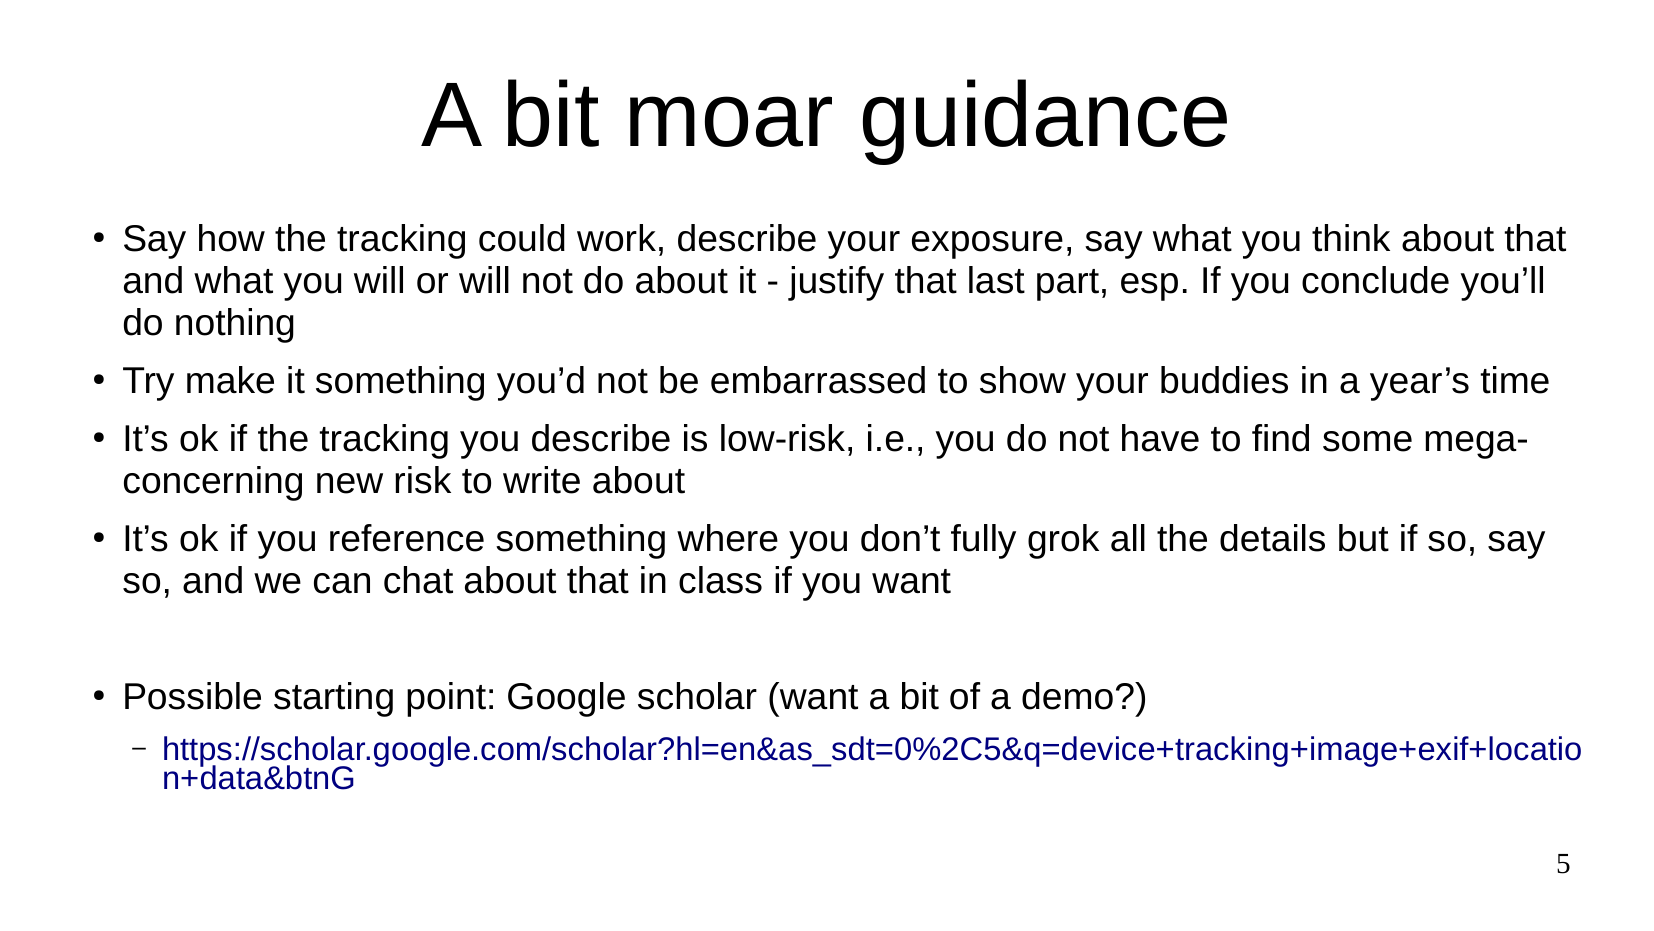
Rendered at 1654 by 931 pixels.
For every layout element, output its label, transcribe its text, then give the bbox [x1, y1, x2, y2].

list Say how the tracking could work, describe your exposure, say what you think about that and what you will or will not do about it - justify that last part, esp. If you conclude you’ll do nothing Try make it something you’d not be embarrassed to show your buddies in a year’s time It’s ok if the tracking you describe is low-risk, i.e., you do not have to find some mega-concerning new risk to write about It’s ok if you reference something where you don’t fully grok all the details but if so, say so, and we can chat about that in class if you want Possible starting point: Google scholar (want a bit of a demo?) https://scholar.google.com/scholar?hl=en&as_sdt=0%2C5&q=device+tracking+image+exif+location+data&btnG [82, 217, 1571, 857]
title A bit moar guidance [82, 37, 1571, 193]
